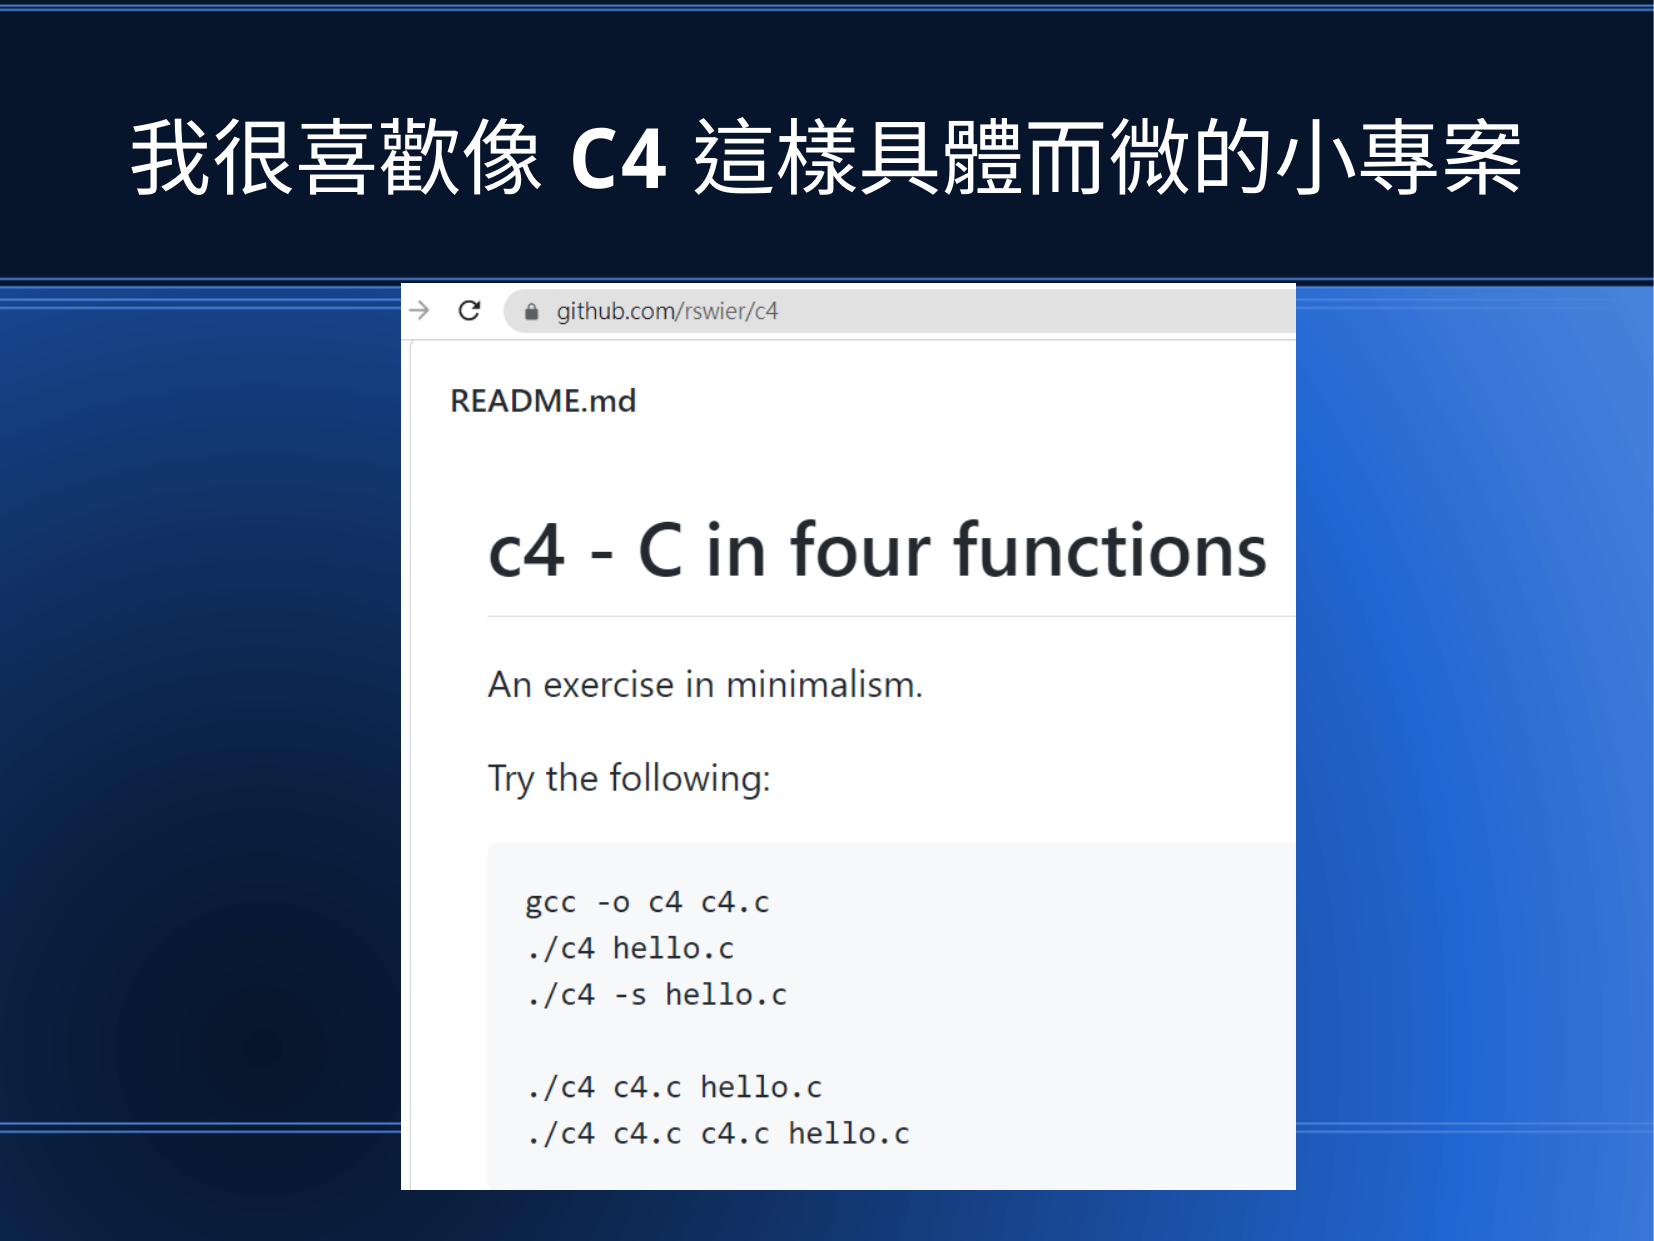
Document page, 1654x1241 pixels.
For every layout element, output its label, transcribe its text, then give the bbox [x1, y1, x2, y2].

picture [0, 0, 1654, 1241]
title 我很喜歡像C4這樣具體而微的小專案 [82, 49, 1571, 257]
